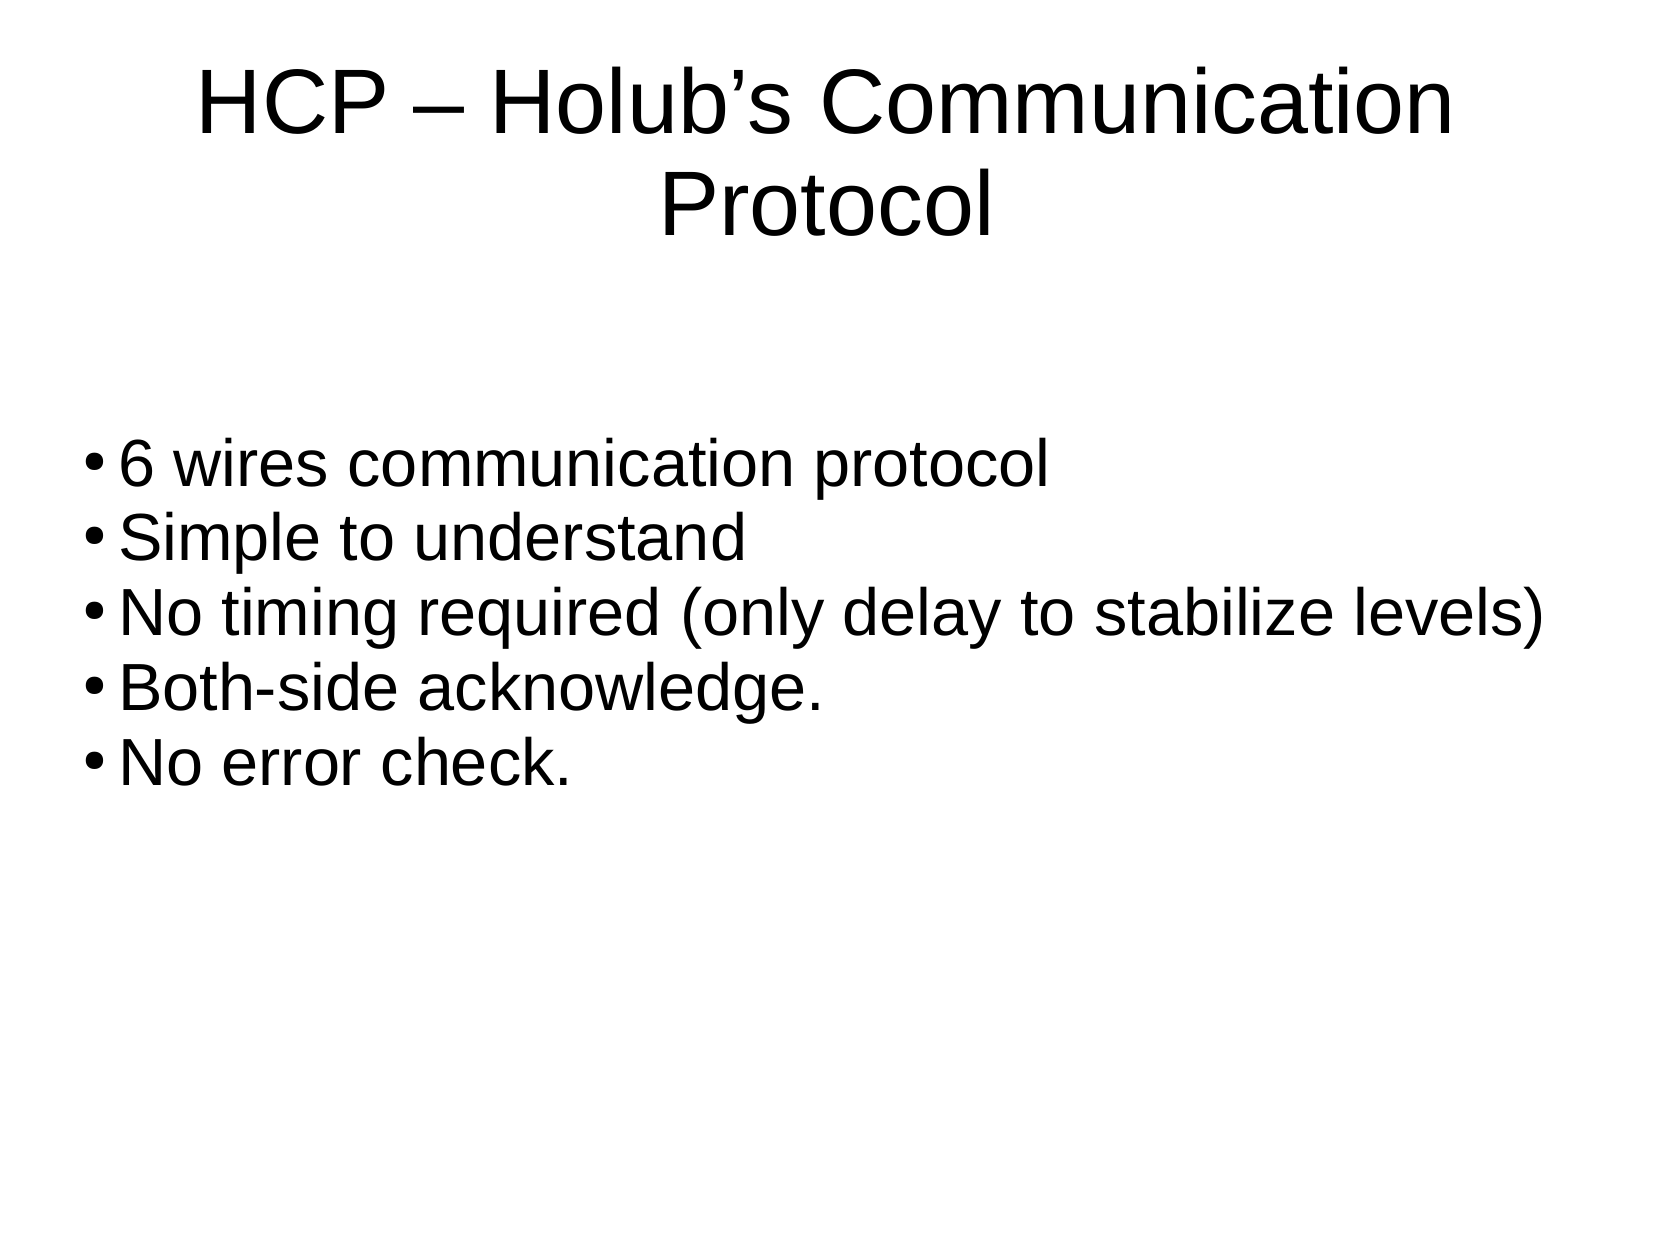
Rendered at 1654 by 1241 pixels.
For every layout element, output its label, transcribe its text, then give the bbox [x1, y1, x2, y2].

title HCP – Holub’s Communication Protocol [82, 49, 1571, 257]
subtitle 6 wires communication protocol Simple to understand No timing required (only delay to stabilize levels) Both-side acknowledge. No error check. [82, 290, 1571, 1010]
